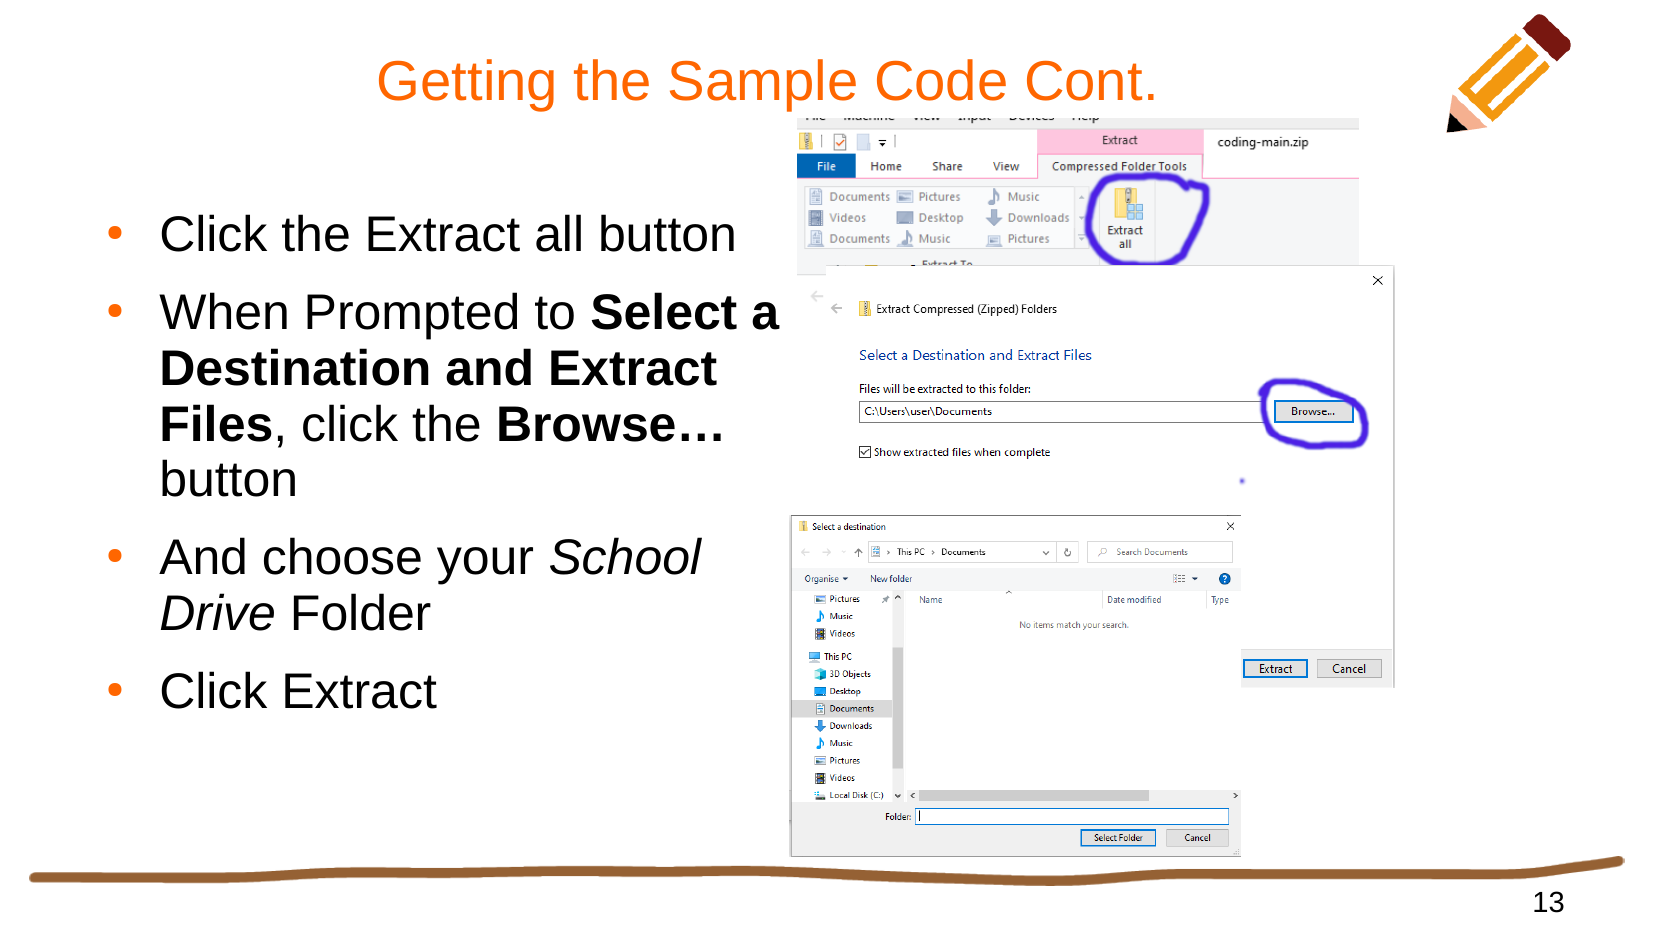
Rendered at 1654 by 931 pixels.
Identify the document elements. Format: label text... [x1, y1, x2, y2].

picture [1446, 14, 1571, 133]
list Click the Extract all button When Prompted to Select a Destination and Extract Files, click the Browse… button And choose your School Drive Folder Click Extract [88, 206, 809, 857]
picture [29, 118, 1625, 886]
title Getting the Sample Code Cont. [88, 29, 1447, 133]
